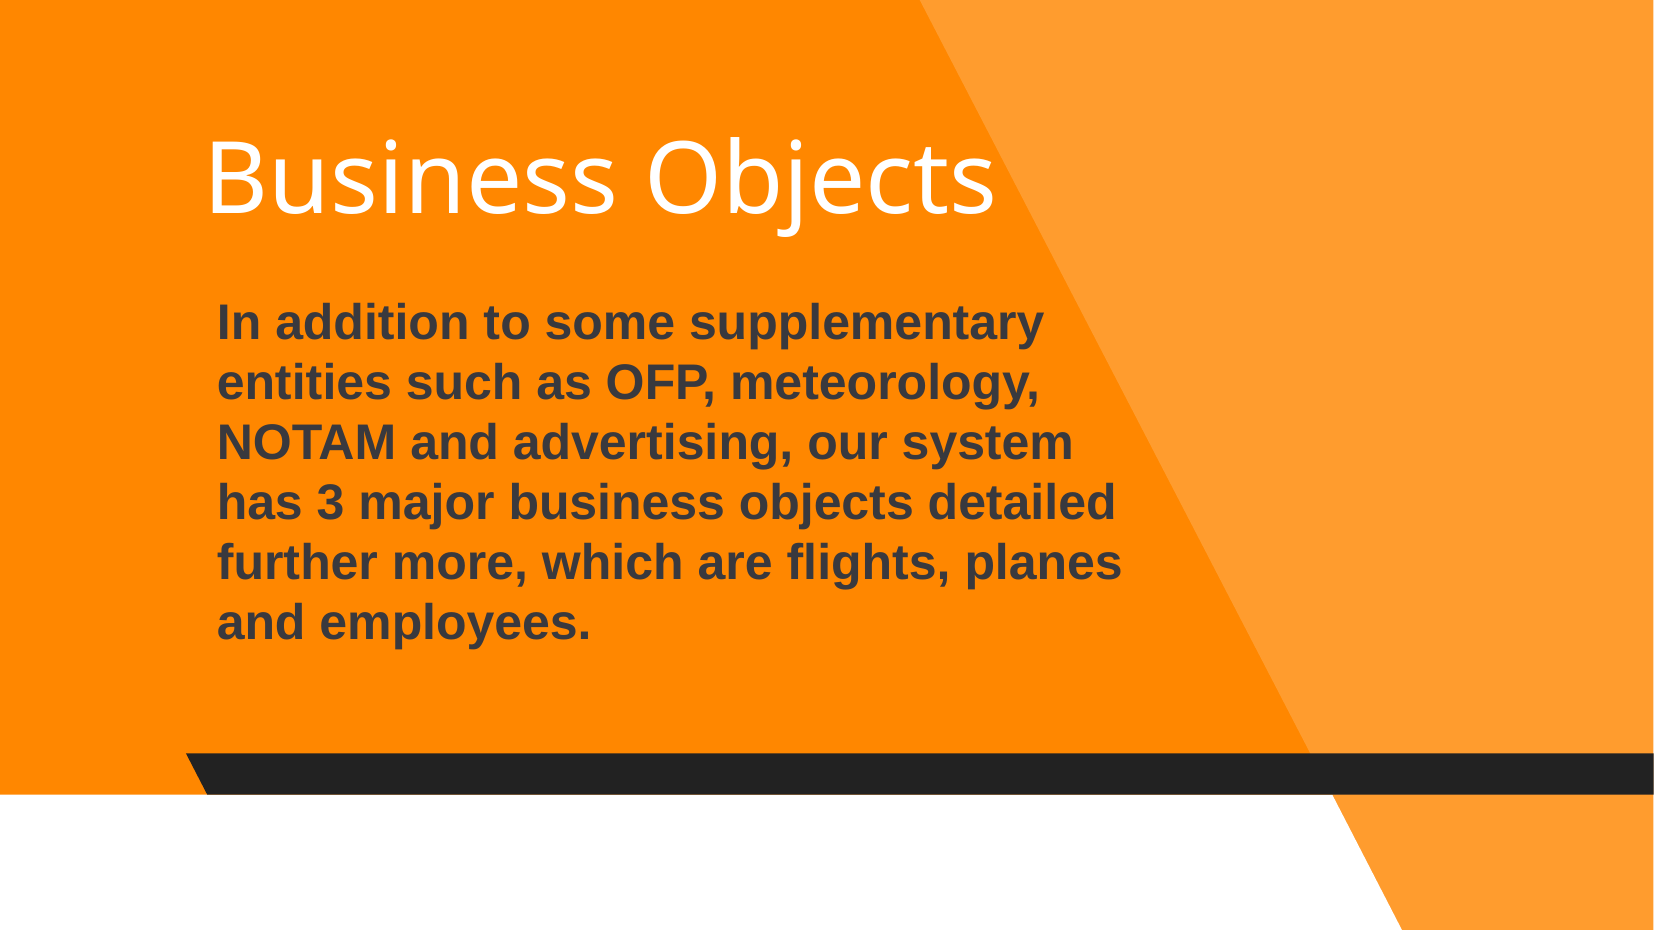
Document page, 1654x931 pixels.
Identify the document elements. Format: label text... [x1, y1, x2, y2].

subtitle In addition to some supplementary entities such as OFP, meteorology, NOTAM and advertising, our system has 3 major business objects detailed further more, which are flights, planes and employees. [201, 274, 1146, 378]
title Business Objects [188, 110, 1133, 249]
